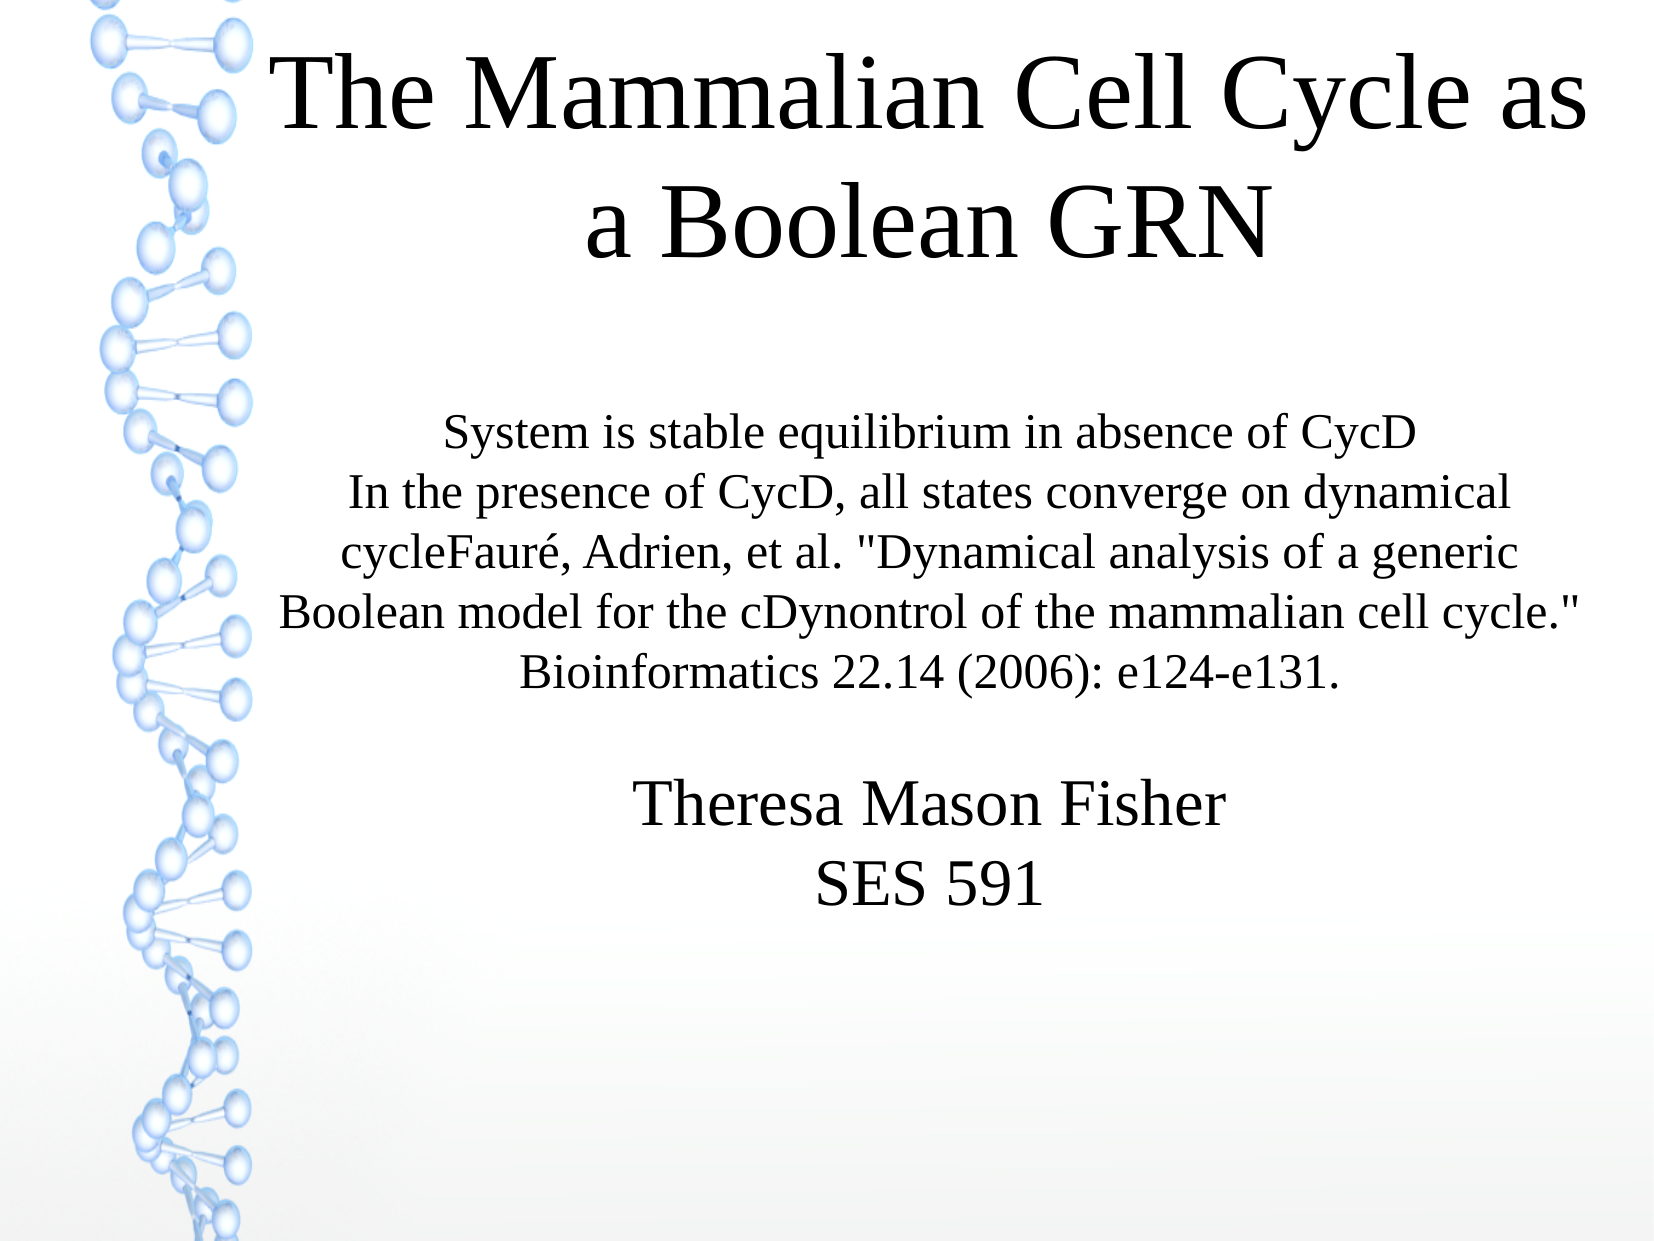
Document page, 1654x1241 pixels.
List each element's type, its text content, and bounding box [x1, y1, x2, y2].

text_box System is stable equilibrium in absence of CycD In the presence of CycD, all states converge on dynamical cycleFauré, Adrien, et al. "Dynamical analysis of a generic Boolean model for the cDynontrol of the mammalian cell cycle." Bioinformatics 22.14 (2006): e124-e131. Theresa Mason Fisher SES 591 [265, 299, 1595, 1019]
picture [0, 0, 1654, 1241]
text_box The Mammalian Cell Cycle as a Boolean GRN [265, 29, 1595, 270]
